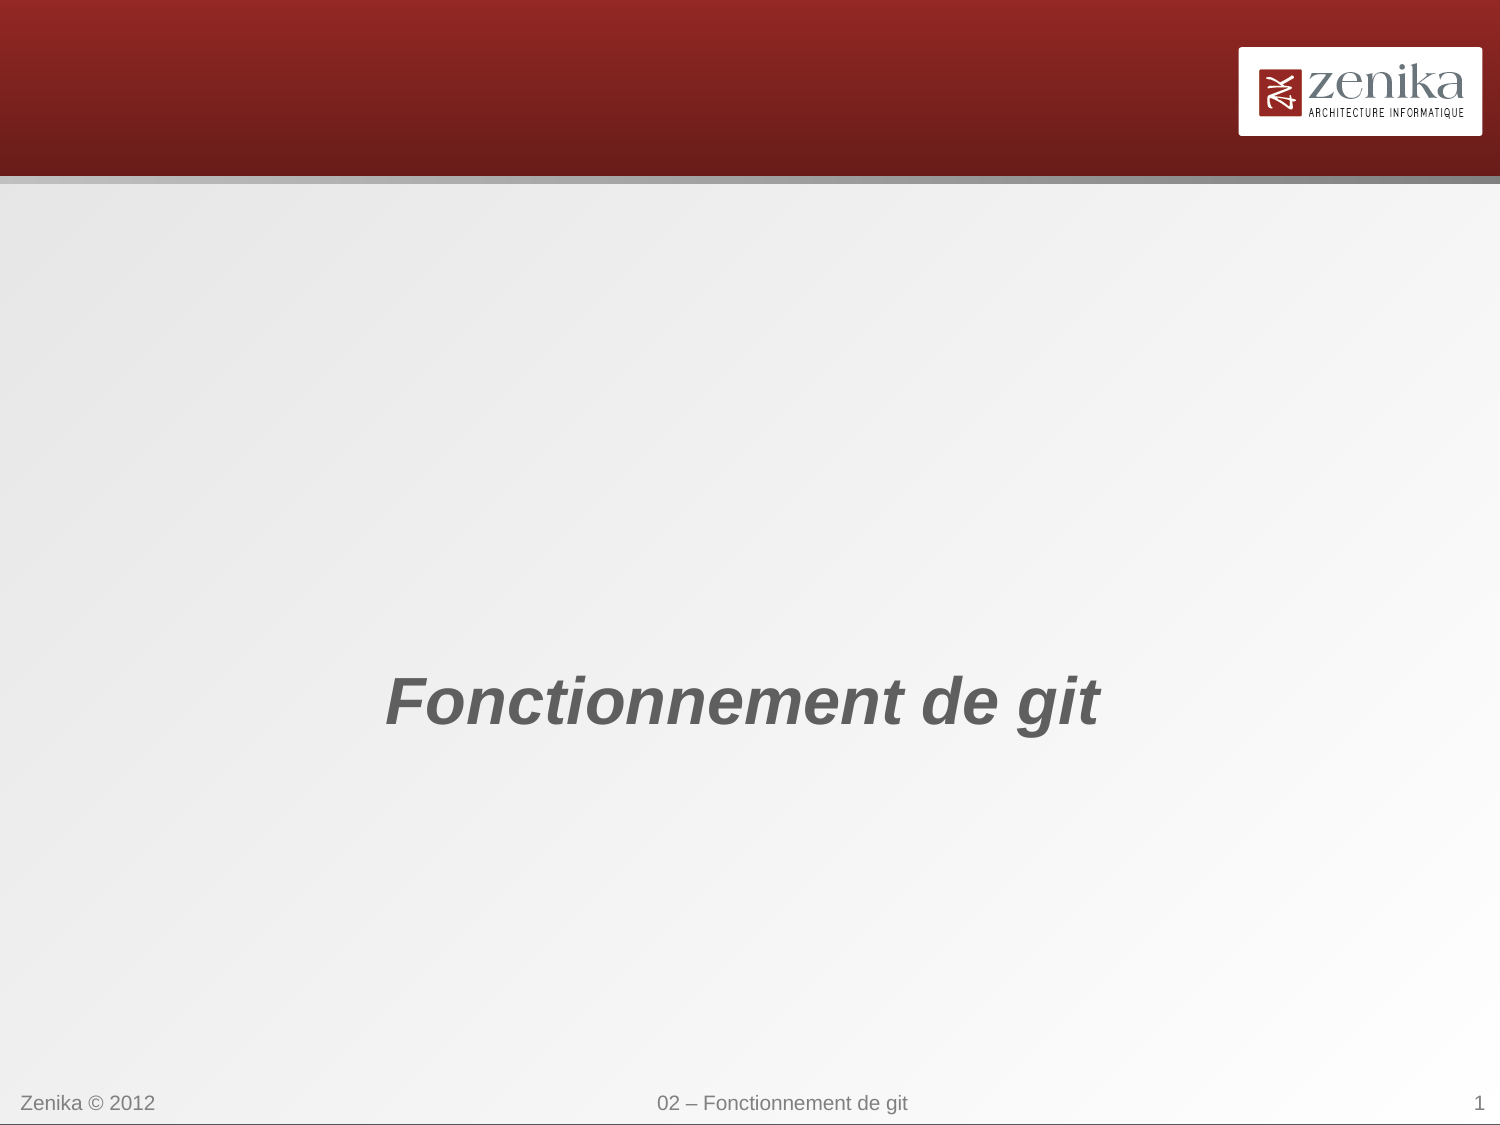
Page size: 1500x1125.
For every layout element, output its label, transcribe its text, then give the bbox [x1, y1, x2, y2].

picture [1257, 58, 1464, 125]
text_box Fonctionnement de git [50, 249, 1435, 1079]
